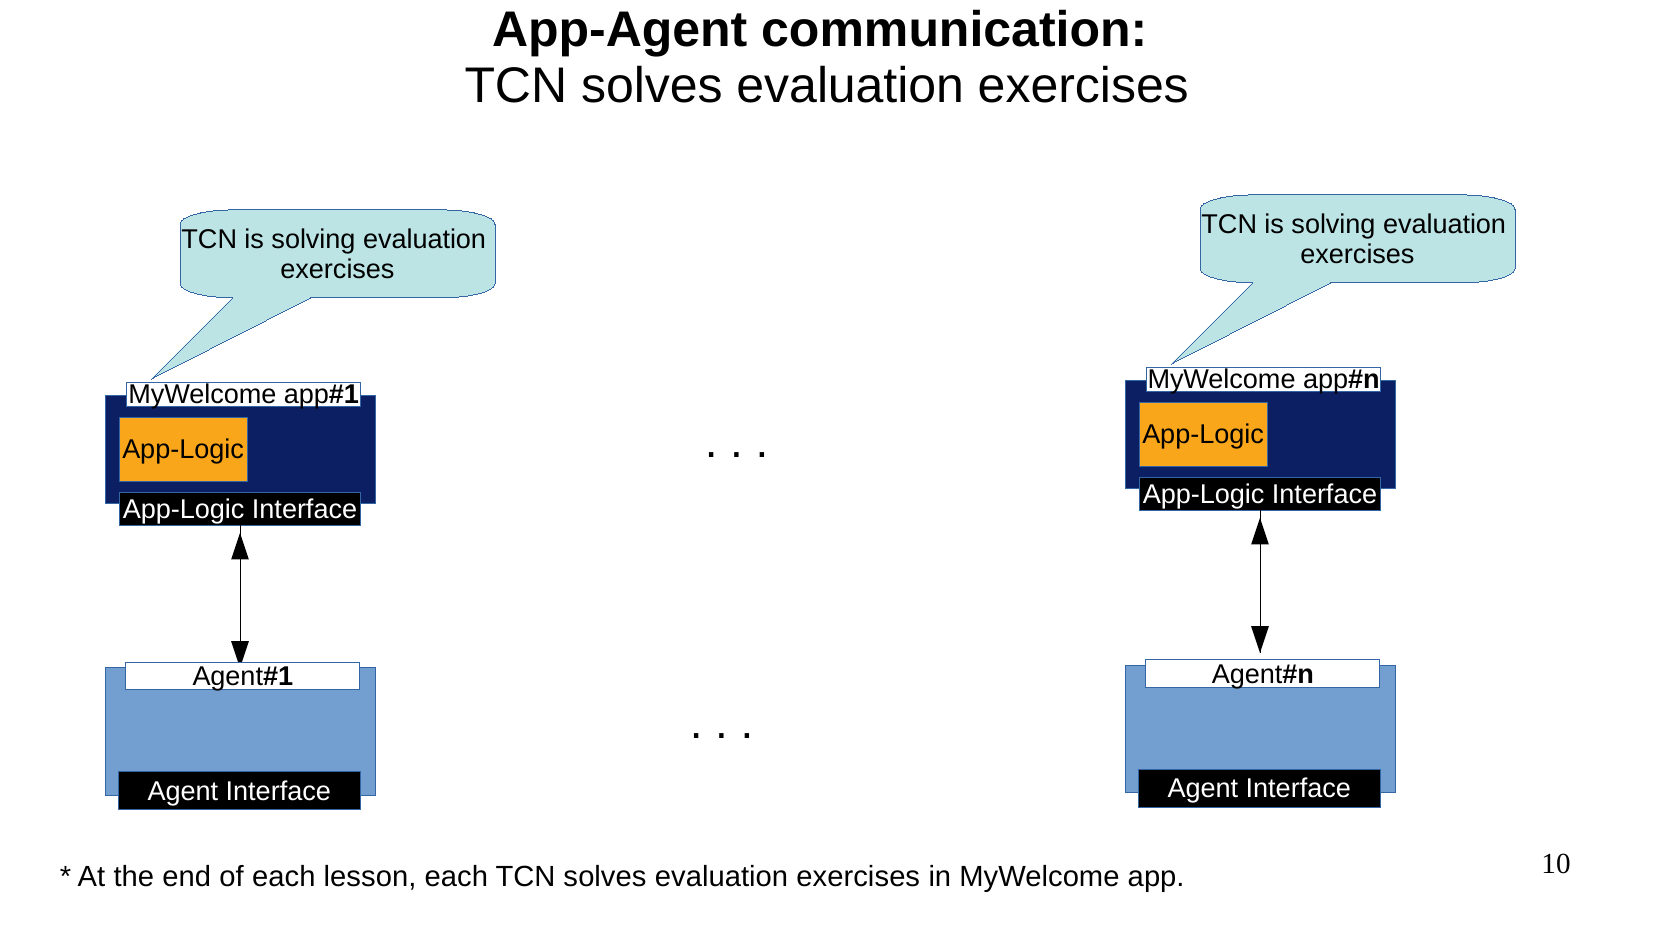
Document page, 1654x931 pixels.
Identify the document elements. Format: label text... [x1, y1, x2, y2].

text_box Agent#n [1145, 659, 1380, 688]
text_box . . . [675, 690, 781, 777]
text_box App-Logic Interface [1139, 477, 1381, 511]
text_box . . . [690, 408, 796, 496]
text_box Agent Interface [118, 771, 361, 810]
text_box App-Logic [1139, 402, 1268, 467]
text_box [1125, 380, 1396, 489]
text_box MyWelcome app#n [1146, 367, 1381, 392]
text_box MyWelcome app#1 [126, 382, 361, 407]
text_box [105, 667, 376, 796]
title App-Agent communication: TCN solves evaluation exercises [82, 0, 1571, 121]
text_box Agent Interface [1138, 769, 1381, 808]
text_box [1125, 665, 1396, 793]
text_box [105, 395, 376, 504]
text_box App-Logic Interface [119, 492, 361, 526]
text_box * At the end of each lesson, each TCN solves evaluation exercises in MyWelcome app. [45, 852, 1210, 901]
text_box Agent#1 [125, 662, 360, 690]
text_box TCN is solving evaluation exercises [1171, 194, 1516, 365]
text_box App-Logic [119, 417, 248, 482]
text_box TCN is solving evaluation exercises [151, 209, 496, 380]
